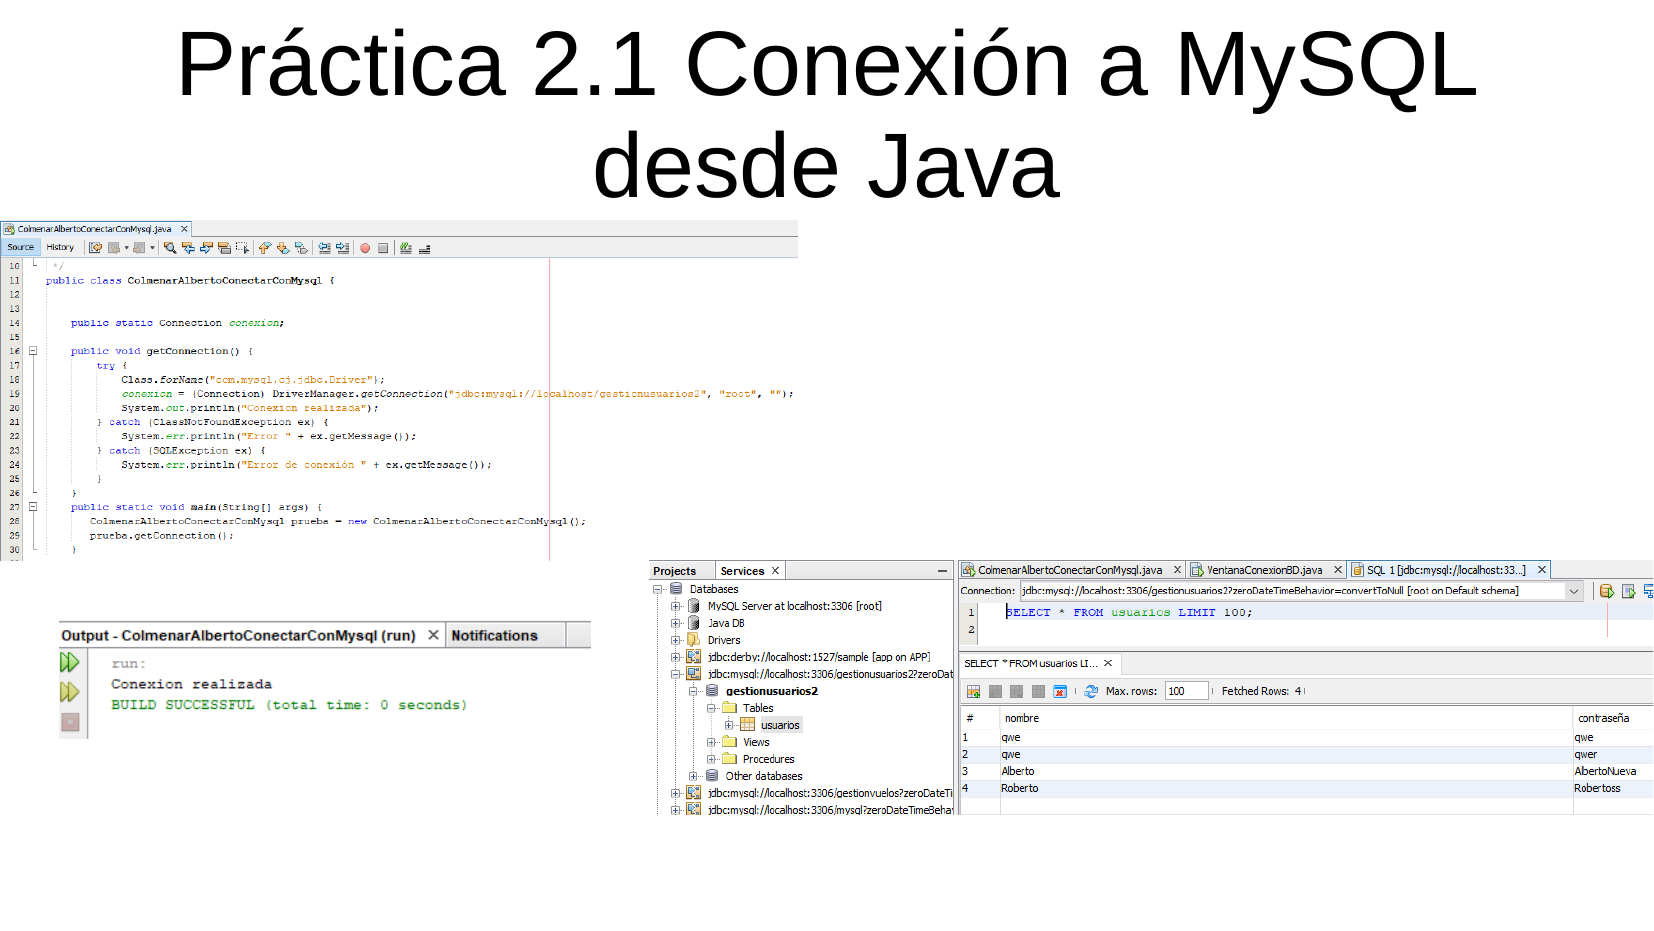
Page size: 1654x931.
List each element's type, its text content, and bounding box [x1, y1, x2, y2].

picture [0, 220, 1654, 815]
title Práctica 2.1 Conexión a MySQL desde Java [82, 12, 1571, 218]
picture [59, 620, 591, 739]
